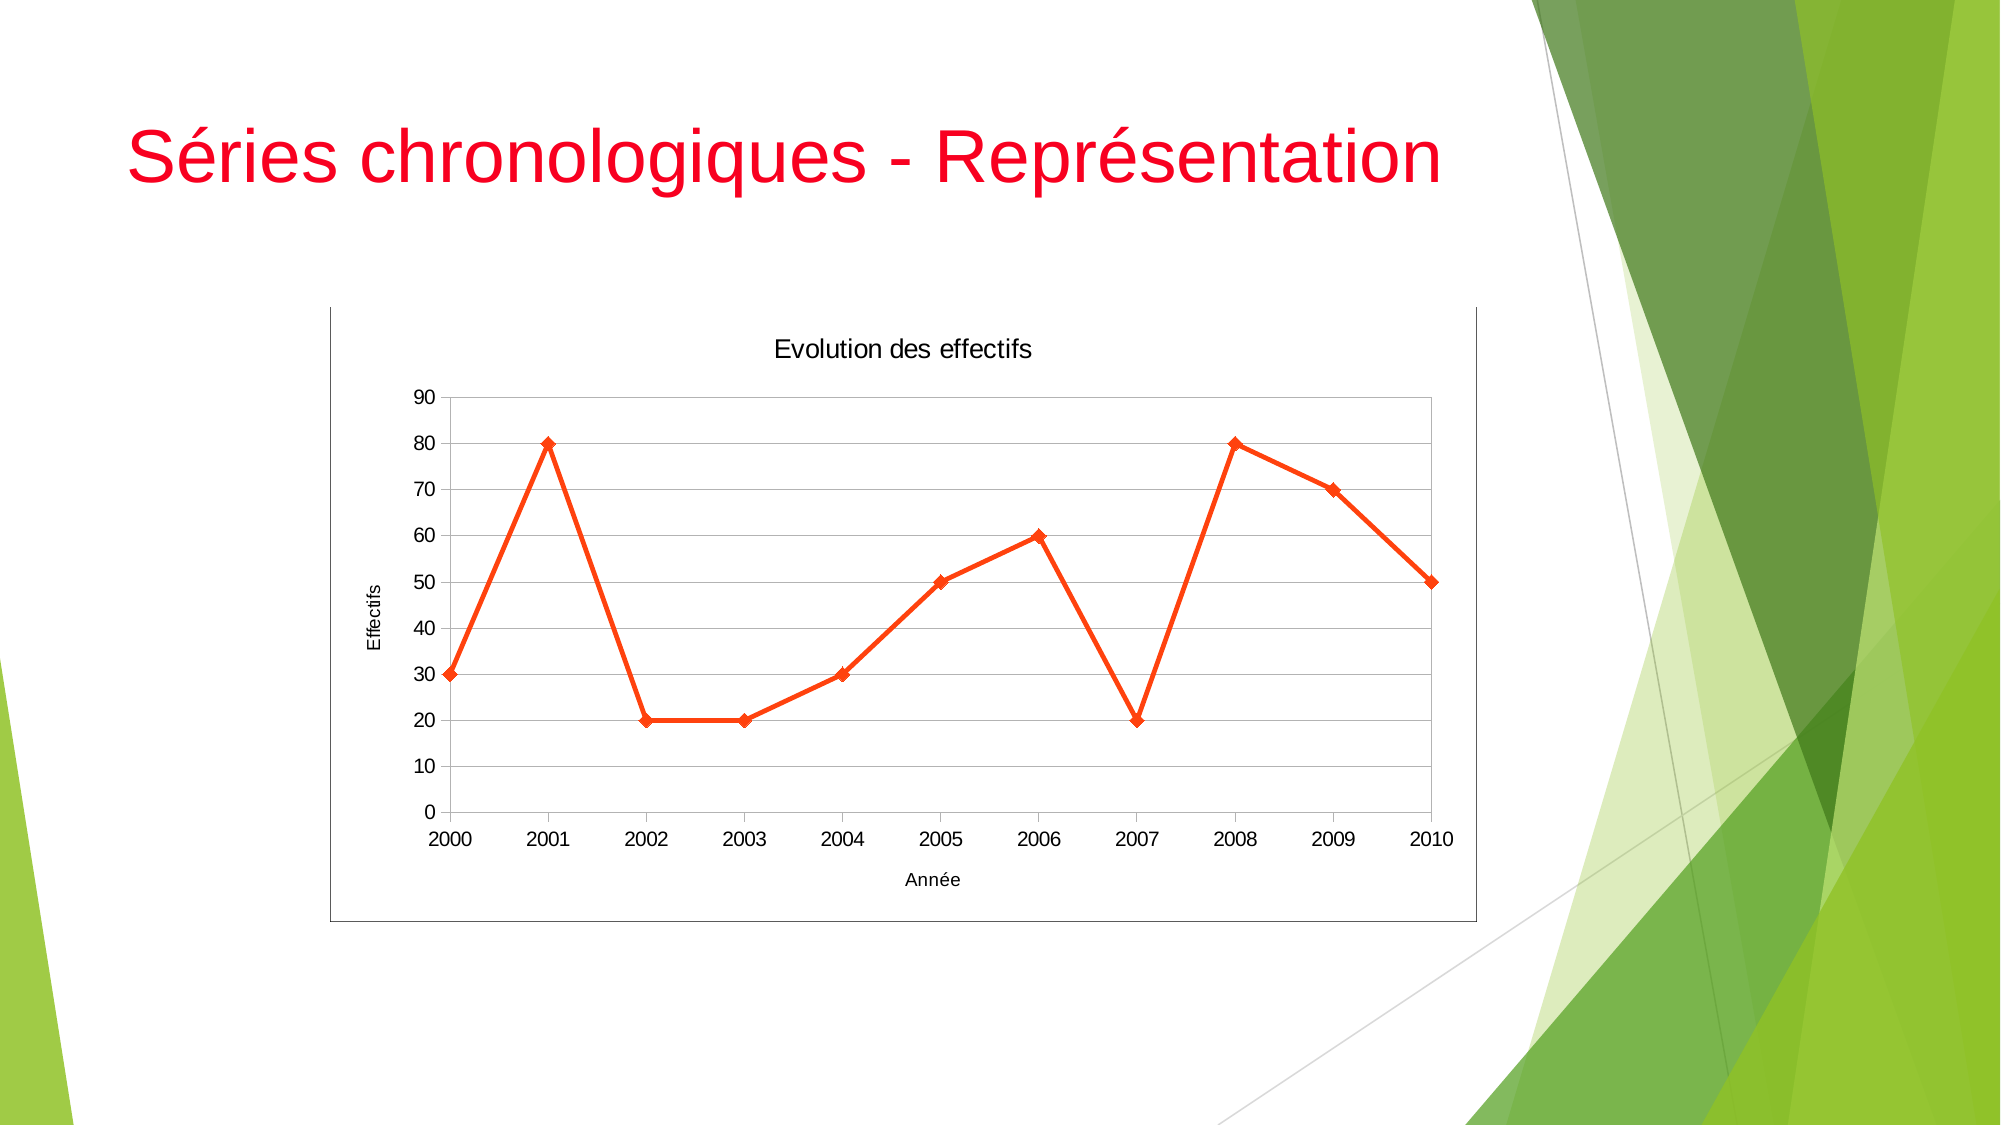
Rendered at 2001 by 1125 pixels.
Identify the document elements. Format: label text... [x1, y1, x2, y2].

chart [330, 307, 1477, 922]
title Séries chronologiques - Représentation [111, 99, 1522, 235]
